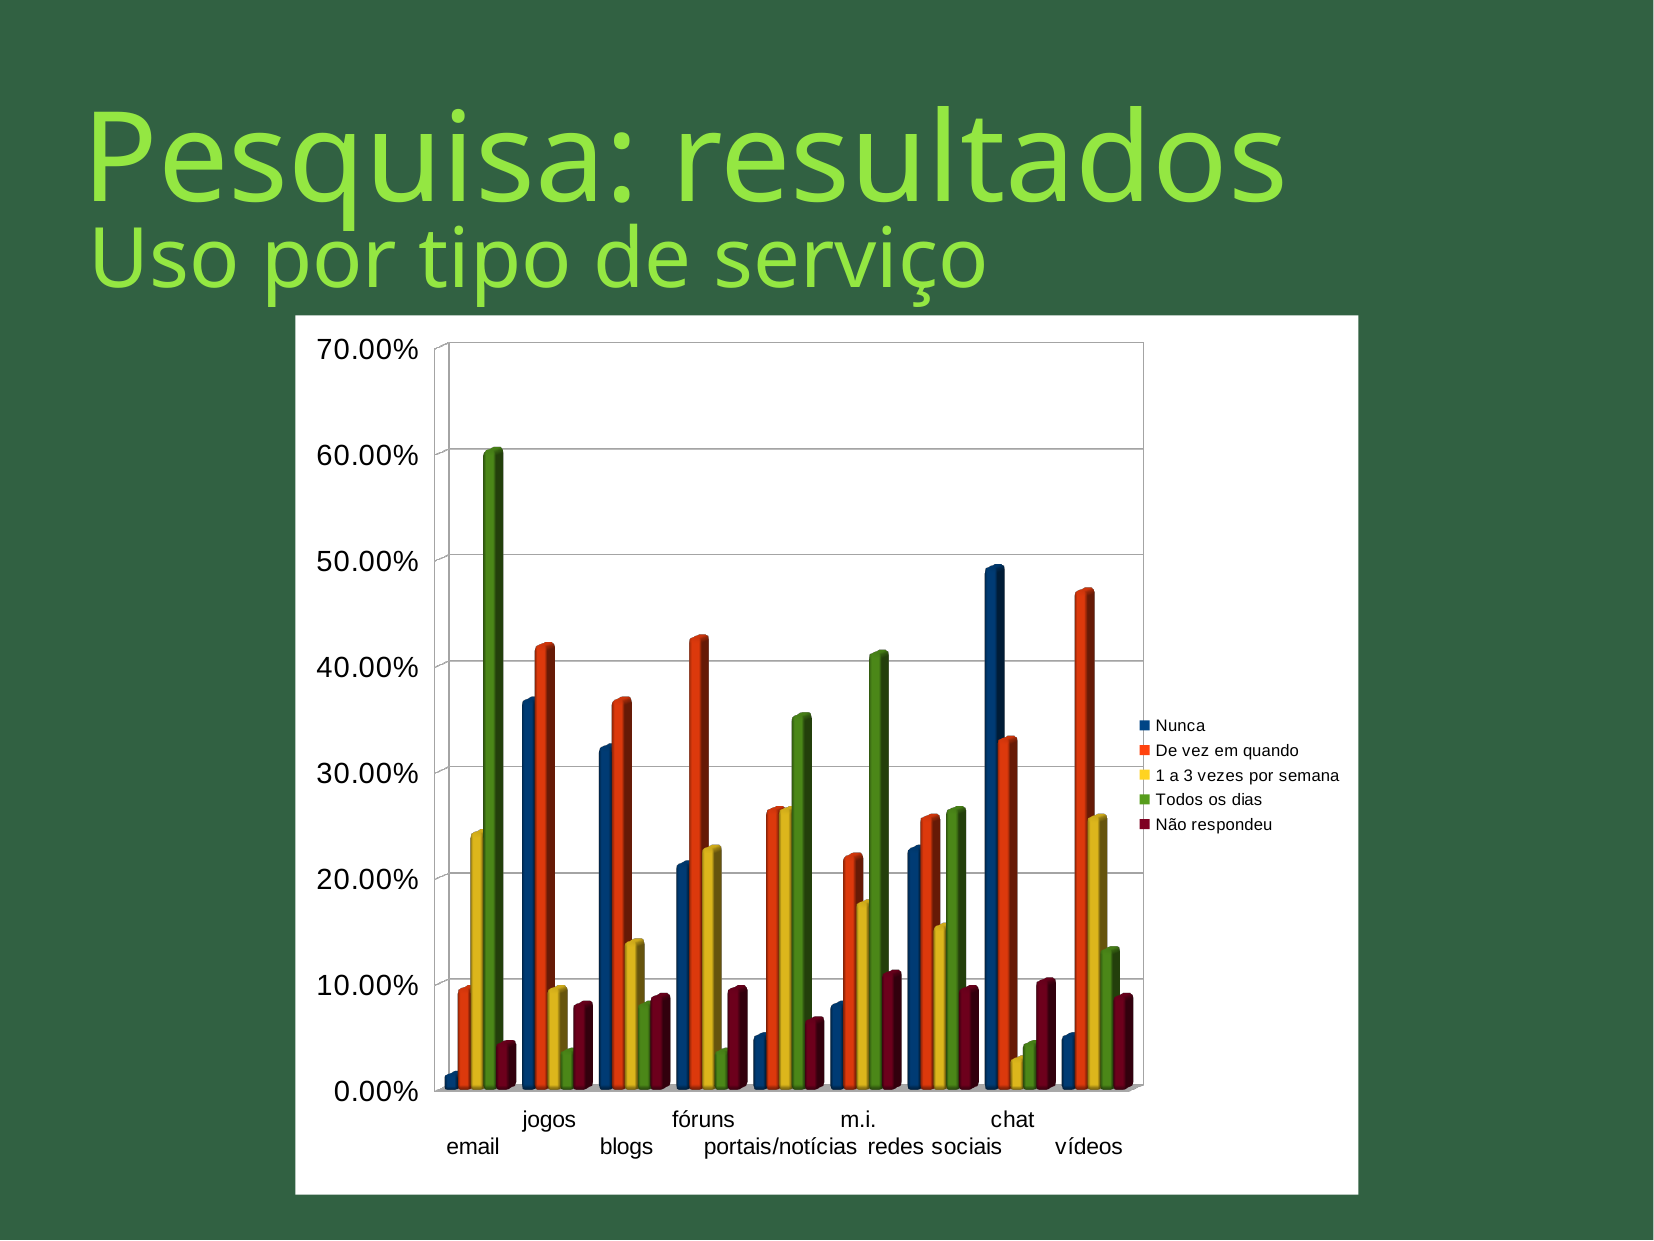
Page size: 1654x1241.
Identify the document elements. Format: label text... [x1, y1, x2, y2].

title Uso por tipo de serviço [88, 177, 1577, 334]
chart [295, 315, 1359, 1195]
title Pesquisa: resultados [82, 49, 1571, 257]
